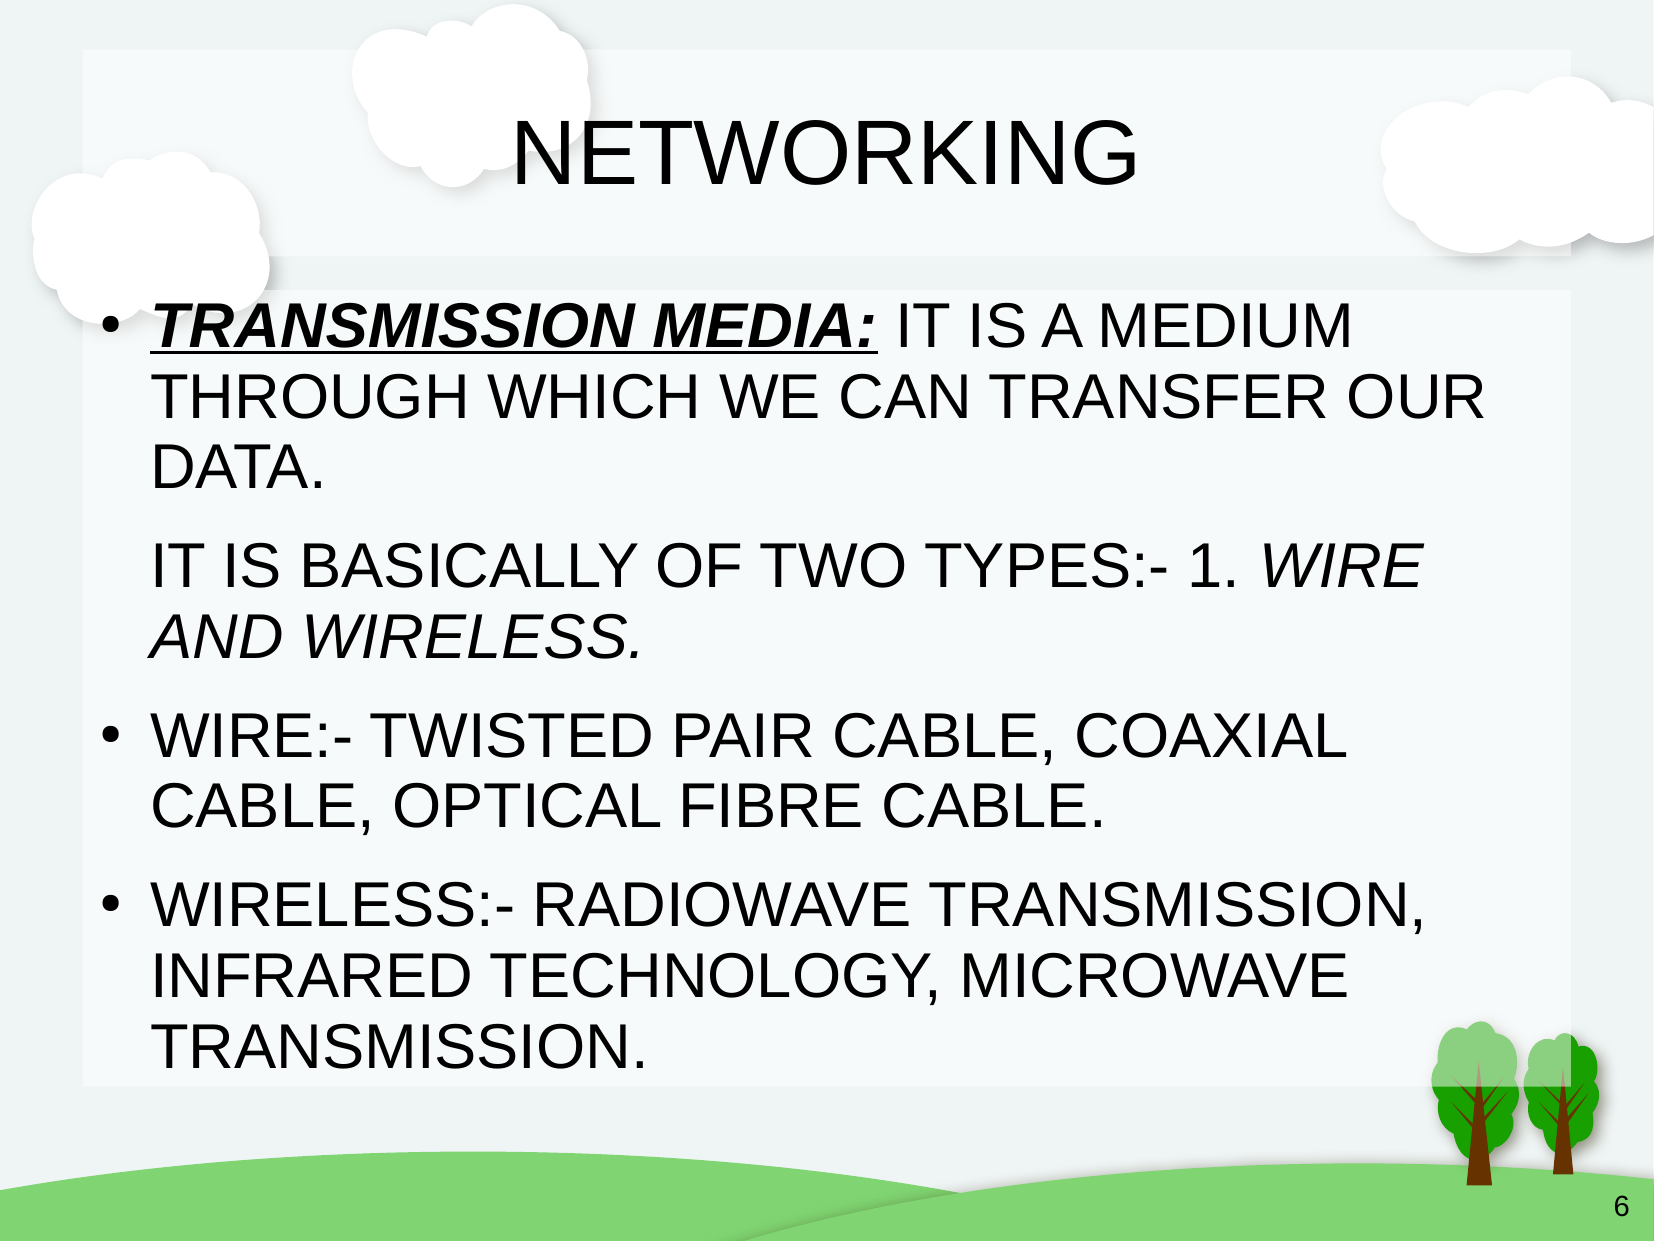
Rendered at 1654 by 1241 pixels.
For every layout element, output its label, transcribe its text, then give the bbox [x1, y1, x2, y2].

list TRANSMISSION MEDIA: IT IS A MEDIUM THROUGH WHICH WE CAN TRANSFER OUR DATA. IT IS BASICALLY OF TWO TYPES:- 1. WIRE AND WIRELESS. WIRE:- TWISTED PAIR CABLE, COAXIAL CABLE, OPTICAL FIBRE CABLE. WIRELESS:- RADIOWAVE TRANSMISSION, INFRARED TECHNOLOGY, MICROWAVE TRANSMISSION. [82, 290, 1571, 1087]
title NETWORKING [82, 49, 1571, 257]
